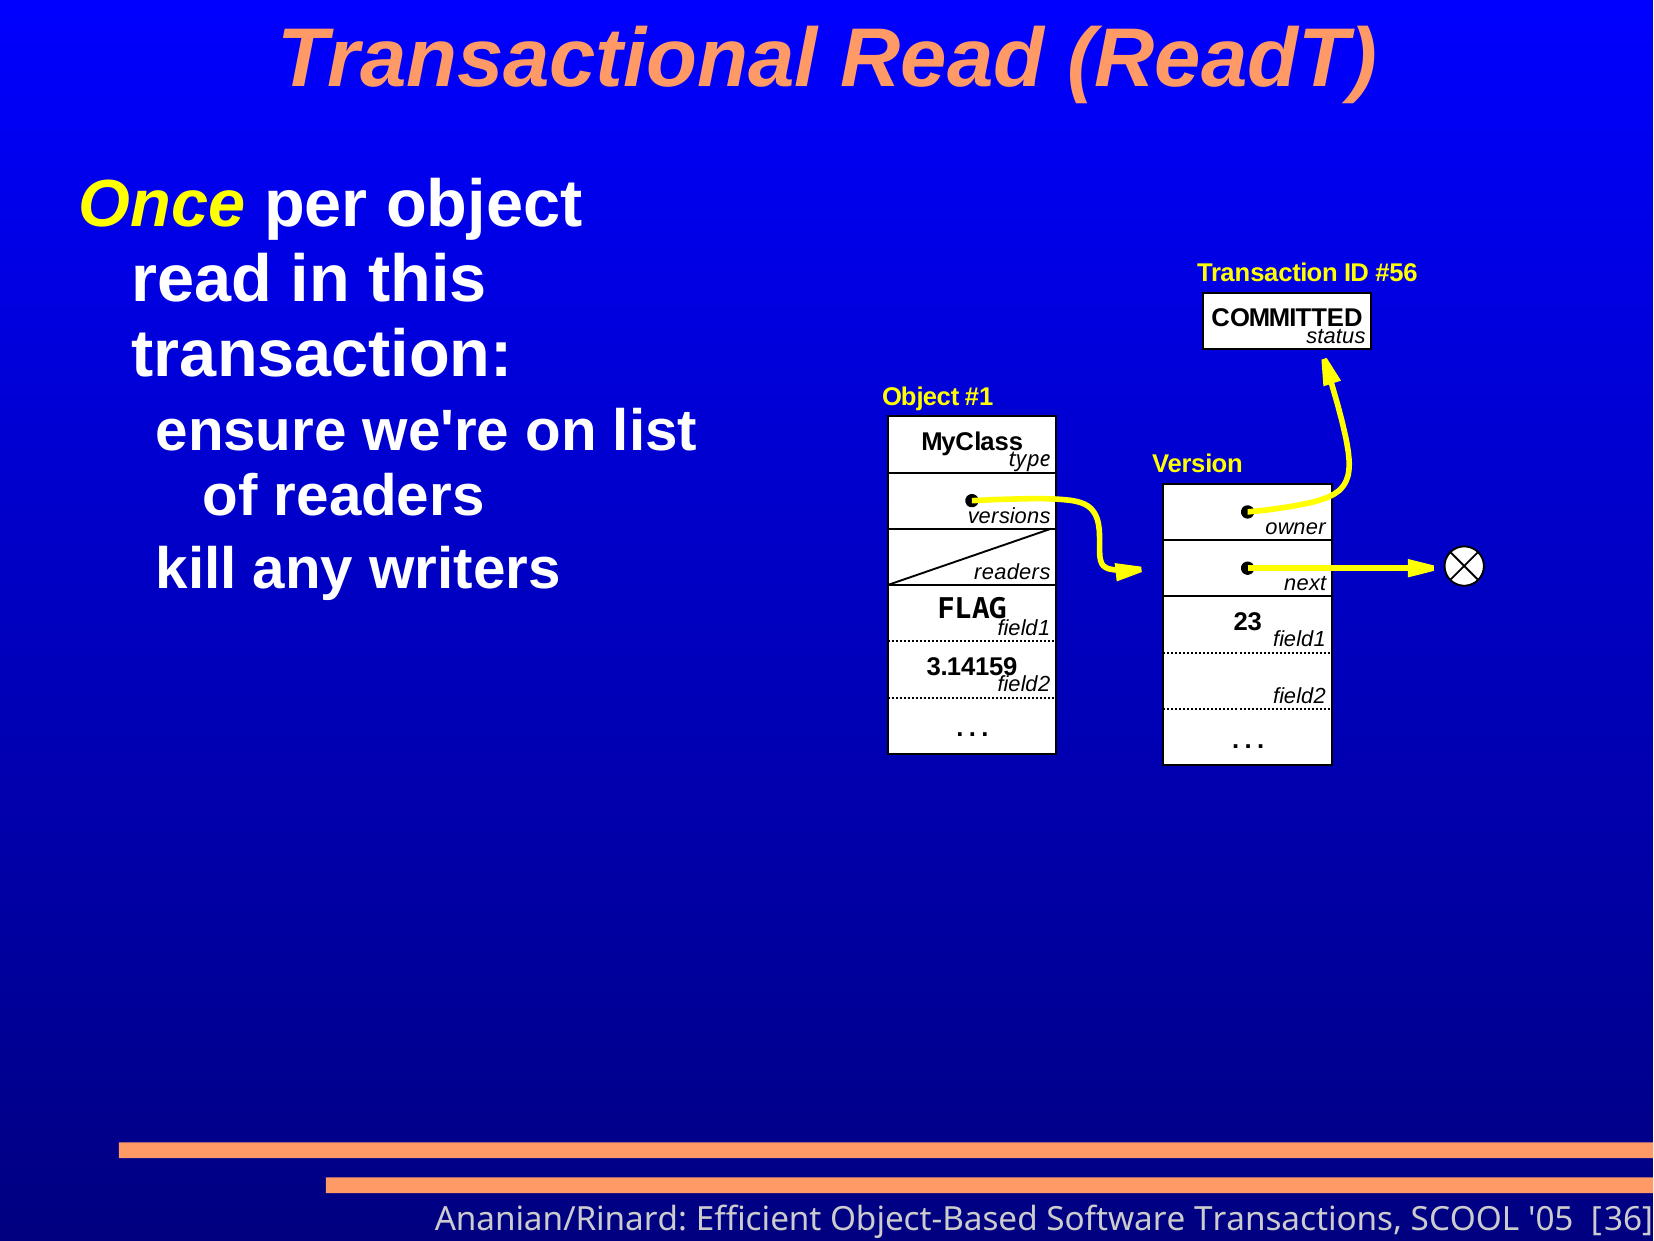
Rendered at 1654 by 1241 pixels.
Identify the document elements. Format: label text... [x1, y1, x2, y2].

list Once per object read in this transaction: ensure we're on list of readers kill any writers [61, 166, 726, 1147]
title Transactional Read (ReadT) [121, 0, 1534, 115]
picture [819, 202, 1564, 834]
